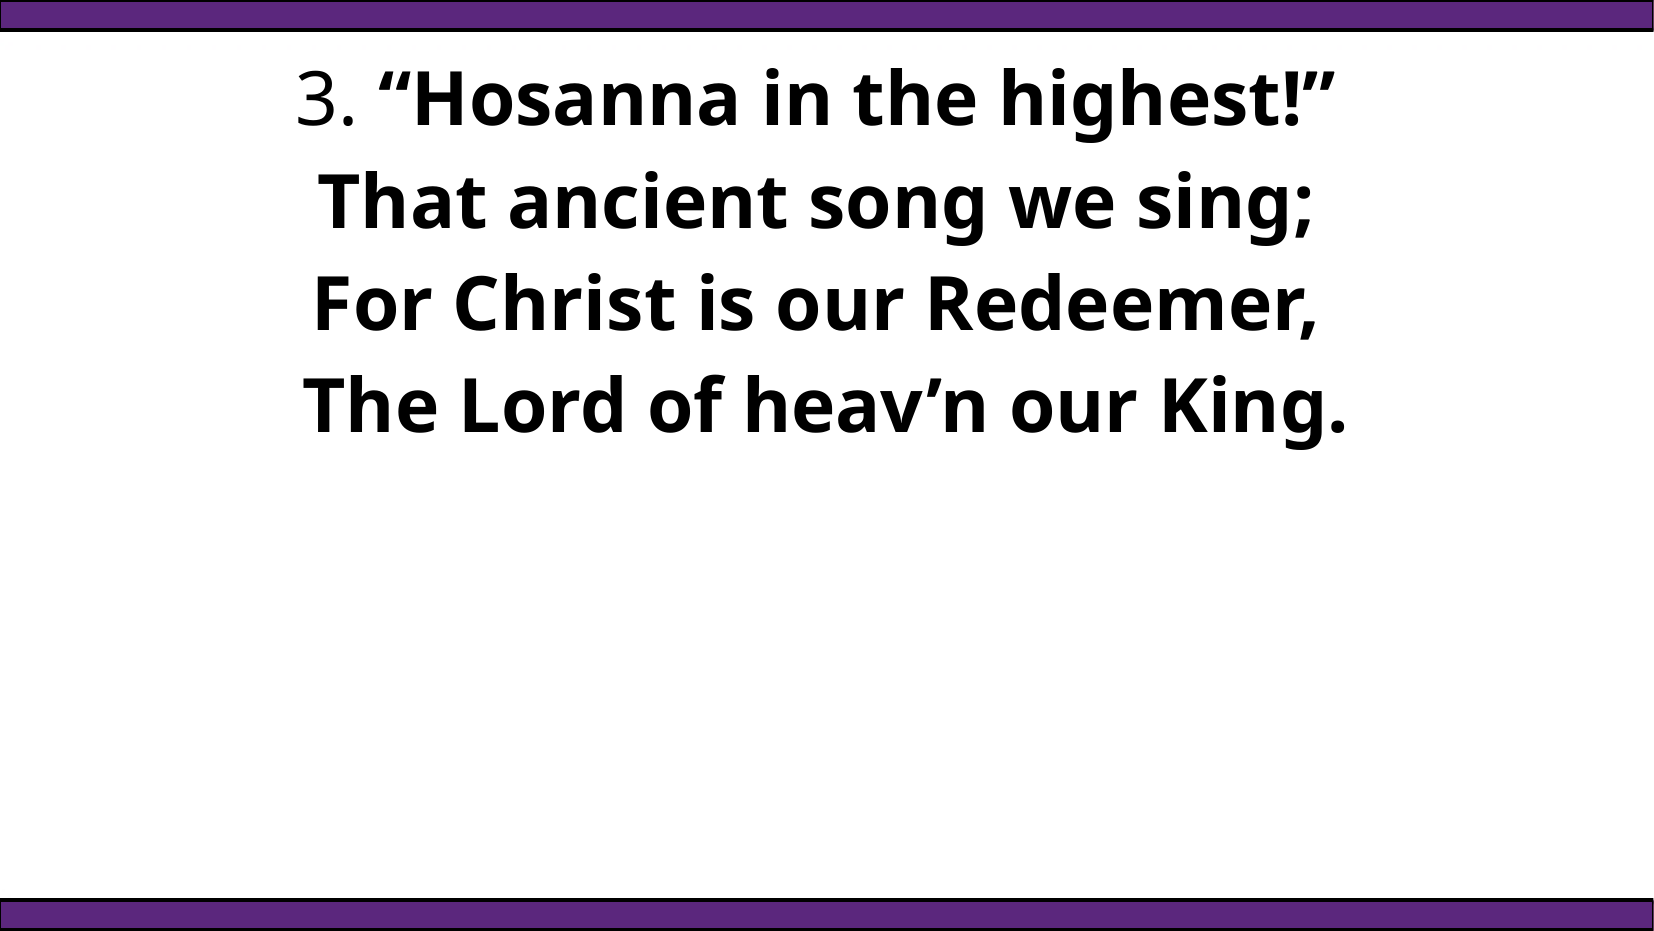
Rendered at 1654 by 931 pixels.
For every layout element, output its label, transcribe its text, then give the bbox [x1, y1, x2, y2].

text_box [0, 900, 1654, 931]
picture [0, 31, 1654, 900]
text_box 3. “Hosanna in the highest!” That ancient song we sing; For Christ is our Redeemer, The Lord of heav’n our King. [60, 38, 1593, 453]
text_box [0, 0, 1654, 31]
